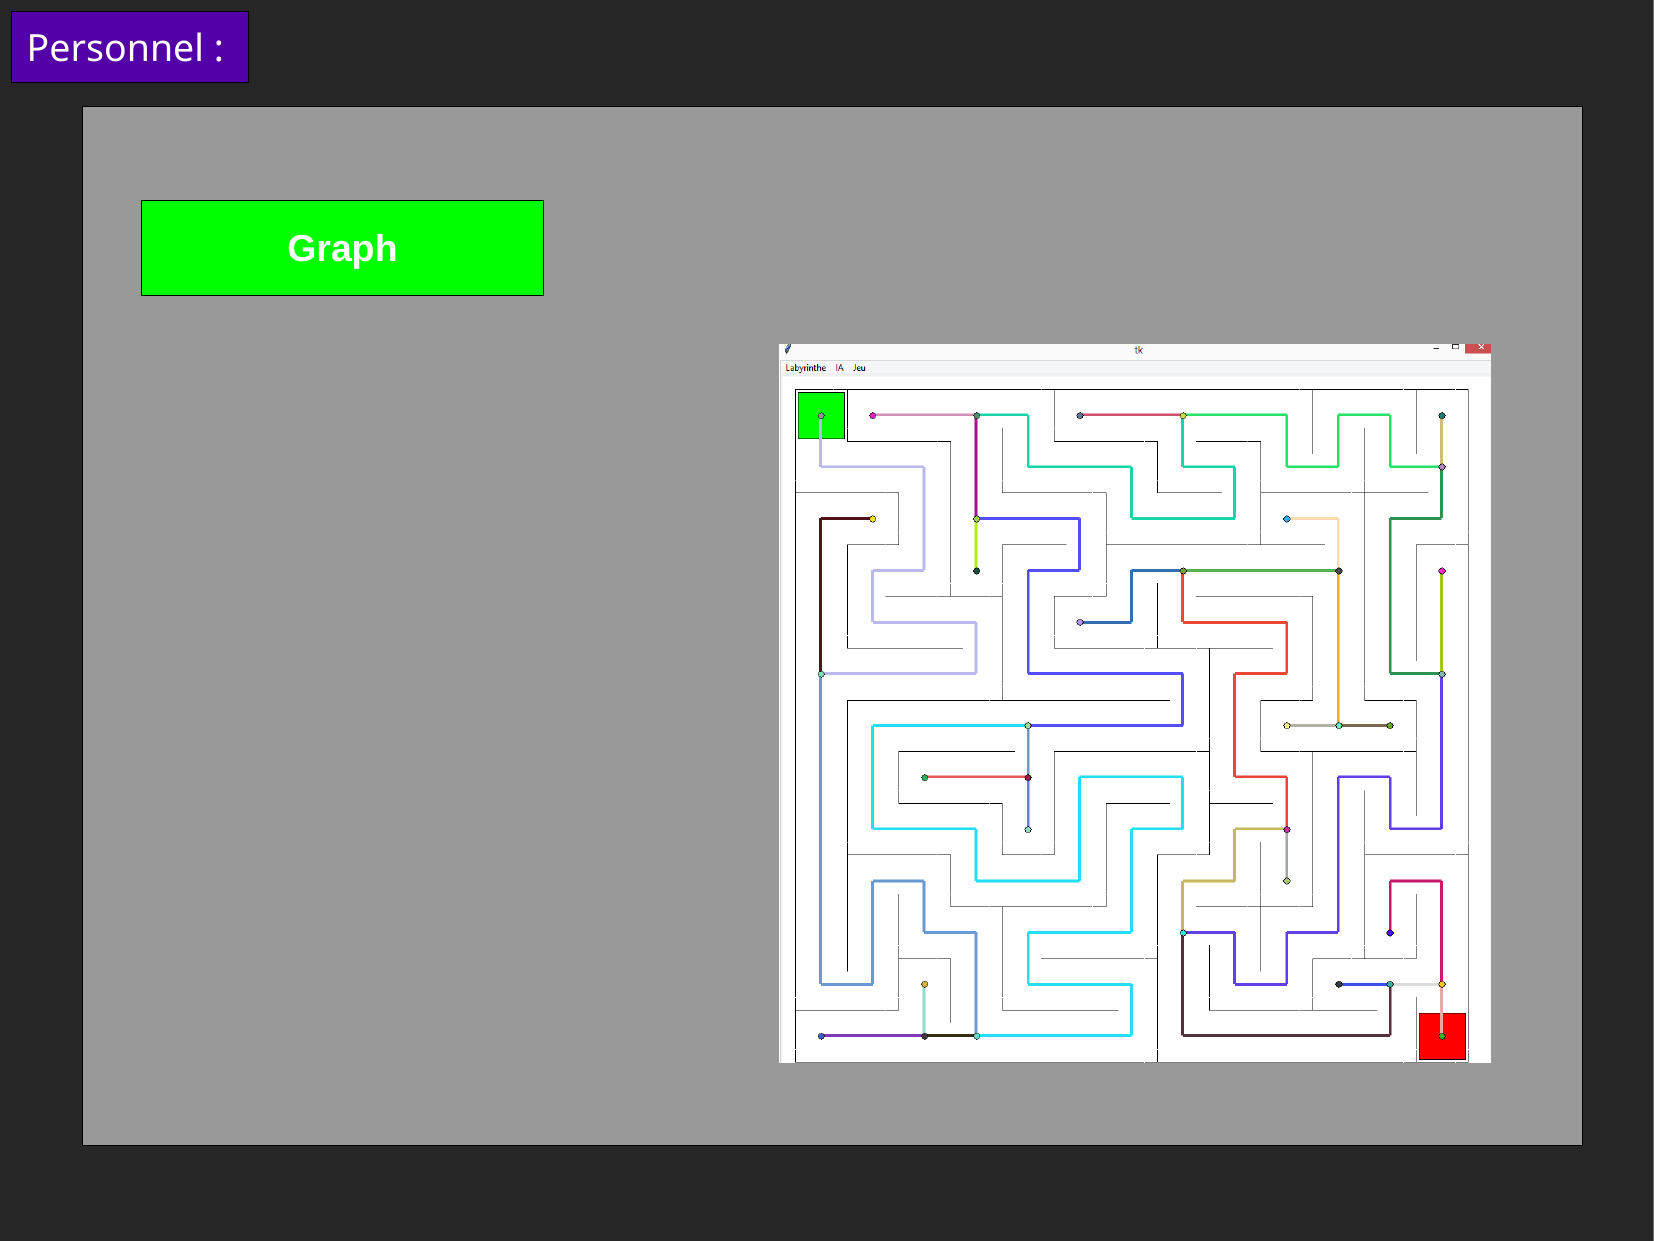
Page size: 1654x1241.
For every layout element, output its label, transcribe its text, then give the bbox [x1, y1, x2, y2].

text_box Personnel : [11, 11, 249, 83]
text_box Graph [141, 200, 544, 296]
picture [0, 0, 1654, 1241]
text_box [82, 106, 1583, 1146]
